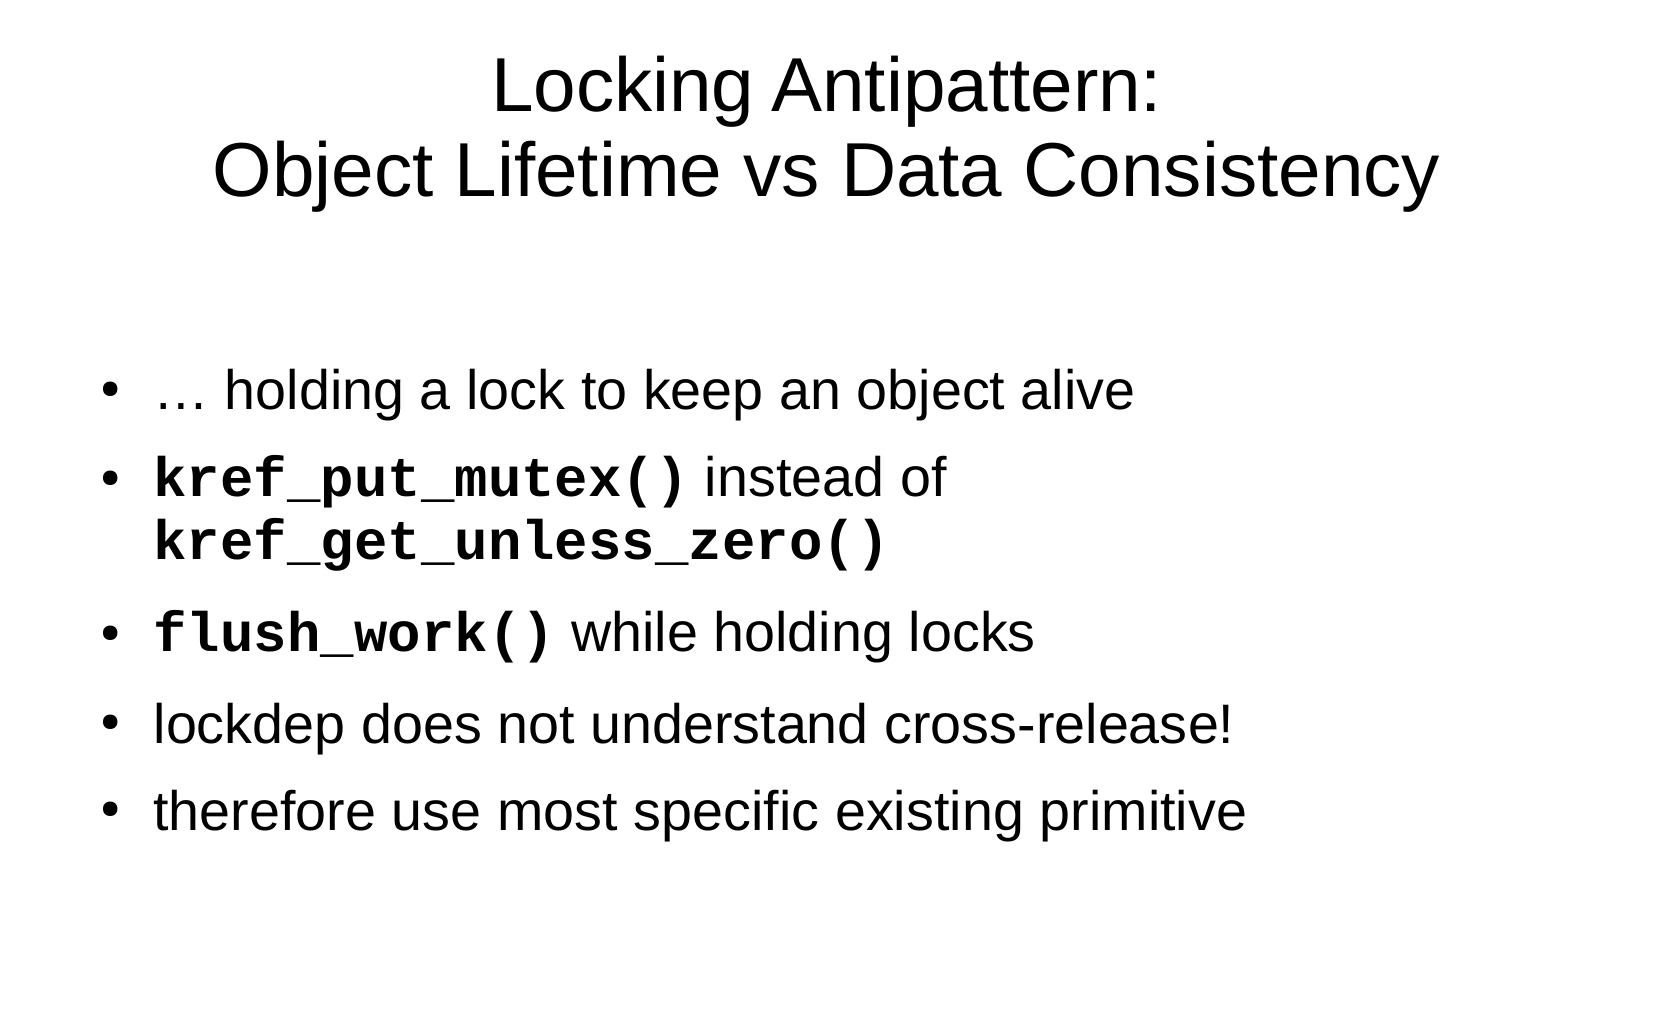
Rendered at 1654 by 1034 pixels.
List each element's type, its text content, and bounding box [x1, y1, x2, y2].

list … holding a lock to keep an object alive kref_put_mutex() instead of kref_get_unless_zero() flush_work() while holding locks lockdep does not understand cross-release! therefore use most specific existing primitive [82, 359, 1571, 851]
title Locking Antipattern: Object Lifetime vs Data Consistency [82, 41, 1571, 214]
